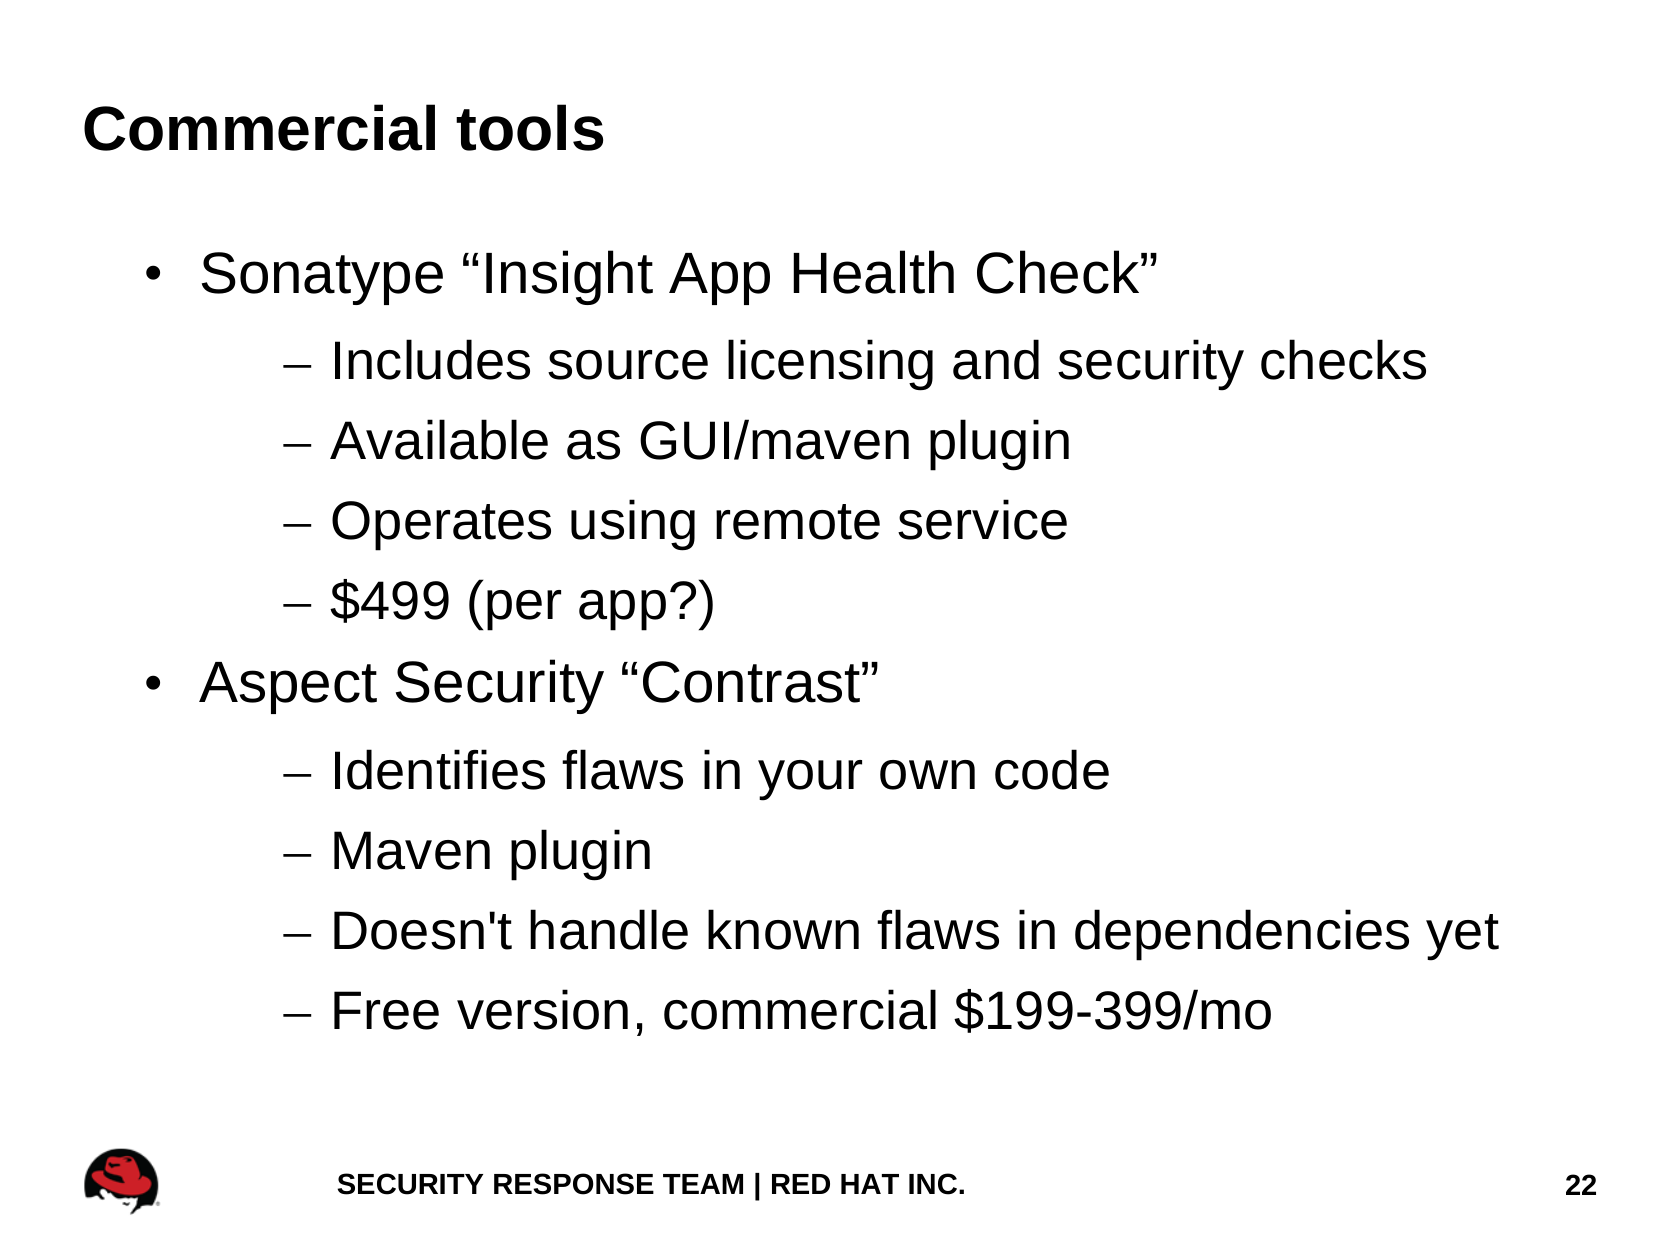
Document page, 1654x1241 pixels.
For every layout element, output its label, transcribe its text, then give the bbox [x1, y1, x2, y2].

list Sonatype “Insight App Health Check” Includes source licensing and security checks Available as GUI/maven plugin Operates using remote service $499 (per app?) Aspect Security “Contrast” Identifies flaws in your own code Maven plugin Doesn't handle known flaws in dependencies yet Free version, commercial $199-399/mo [86, 244, 1575, 1046]
title Commercial tools [82, 37, 1571, 225]
picture [83, 1146, 166, 1224]
